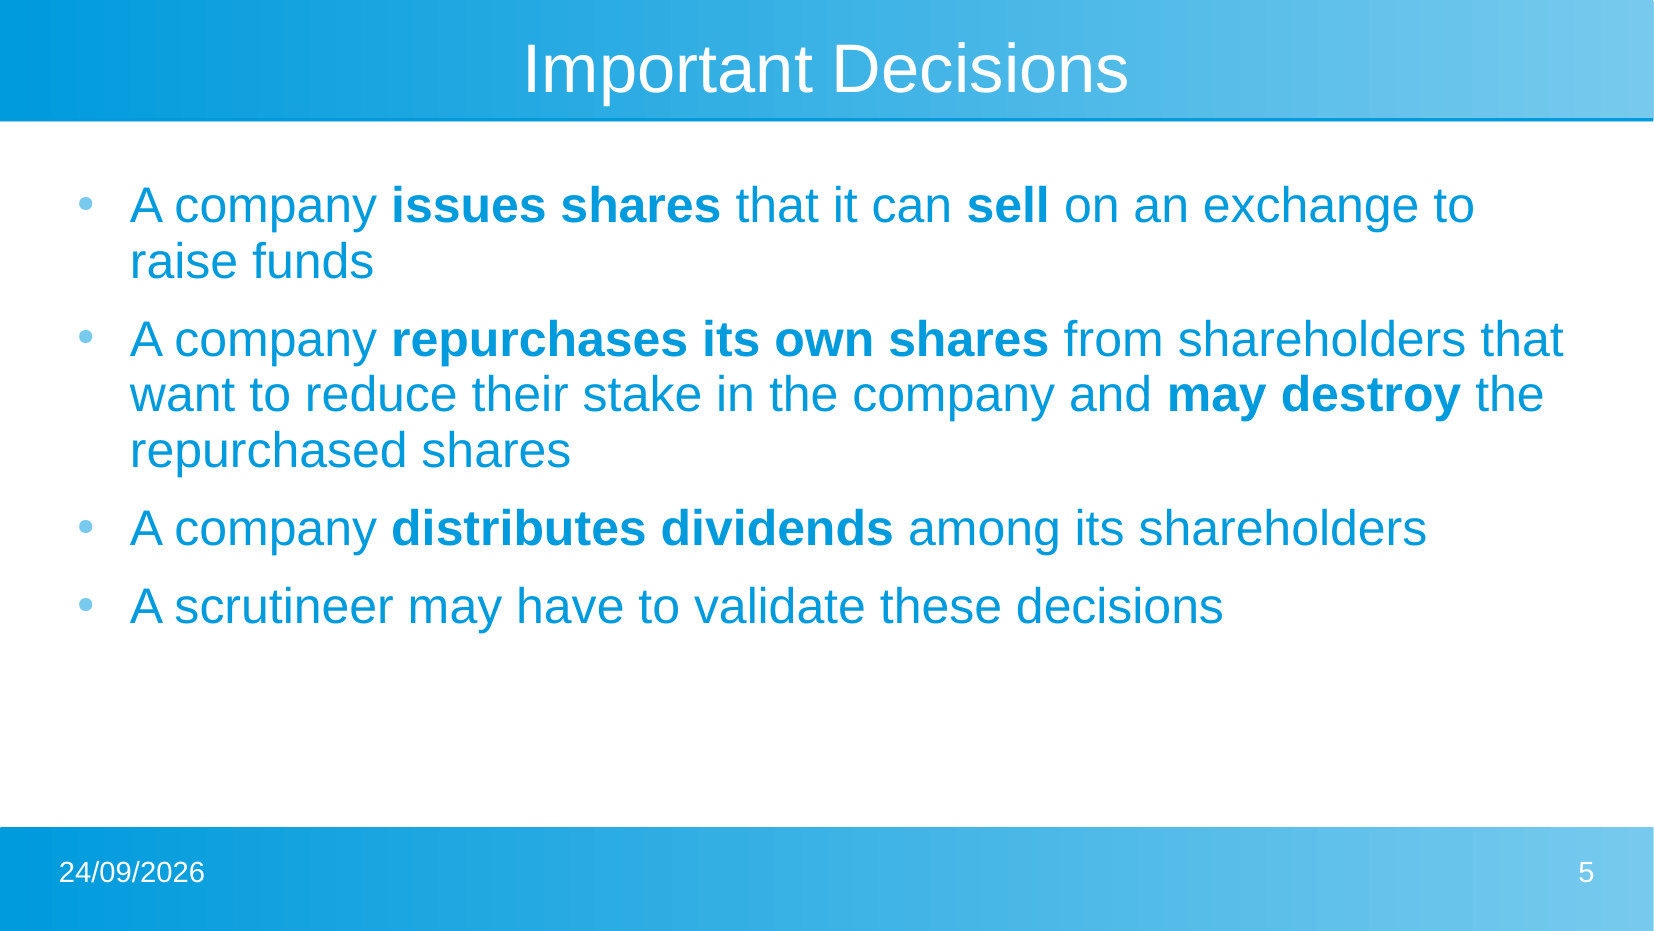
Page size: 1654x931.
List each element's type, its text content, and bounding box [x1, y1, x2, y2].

title Important Decisions [59, 29, 1595, 108]
list A company issues shares that it can sell on an exchange to raise funds A company repurchases its own shares from shareholders that want to reduce their stake in the company and may destroy the repurchased shares A company distributes dividends among its shareholders A scrutineer may have to validate these decisions [59, 177, 1595, 768]
